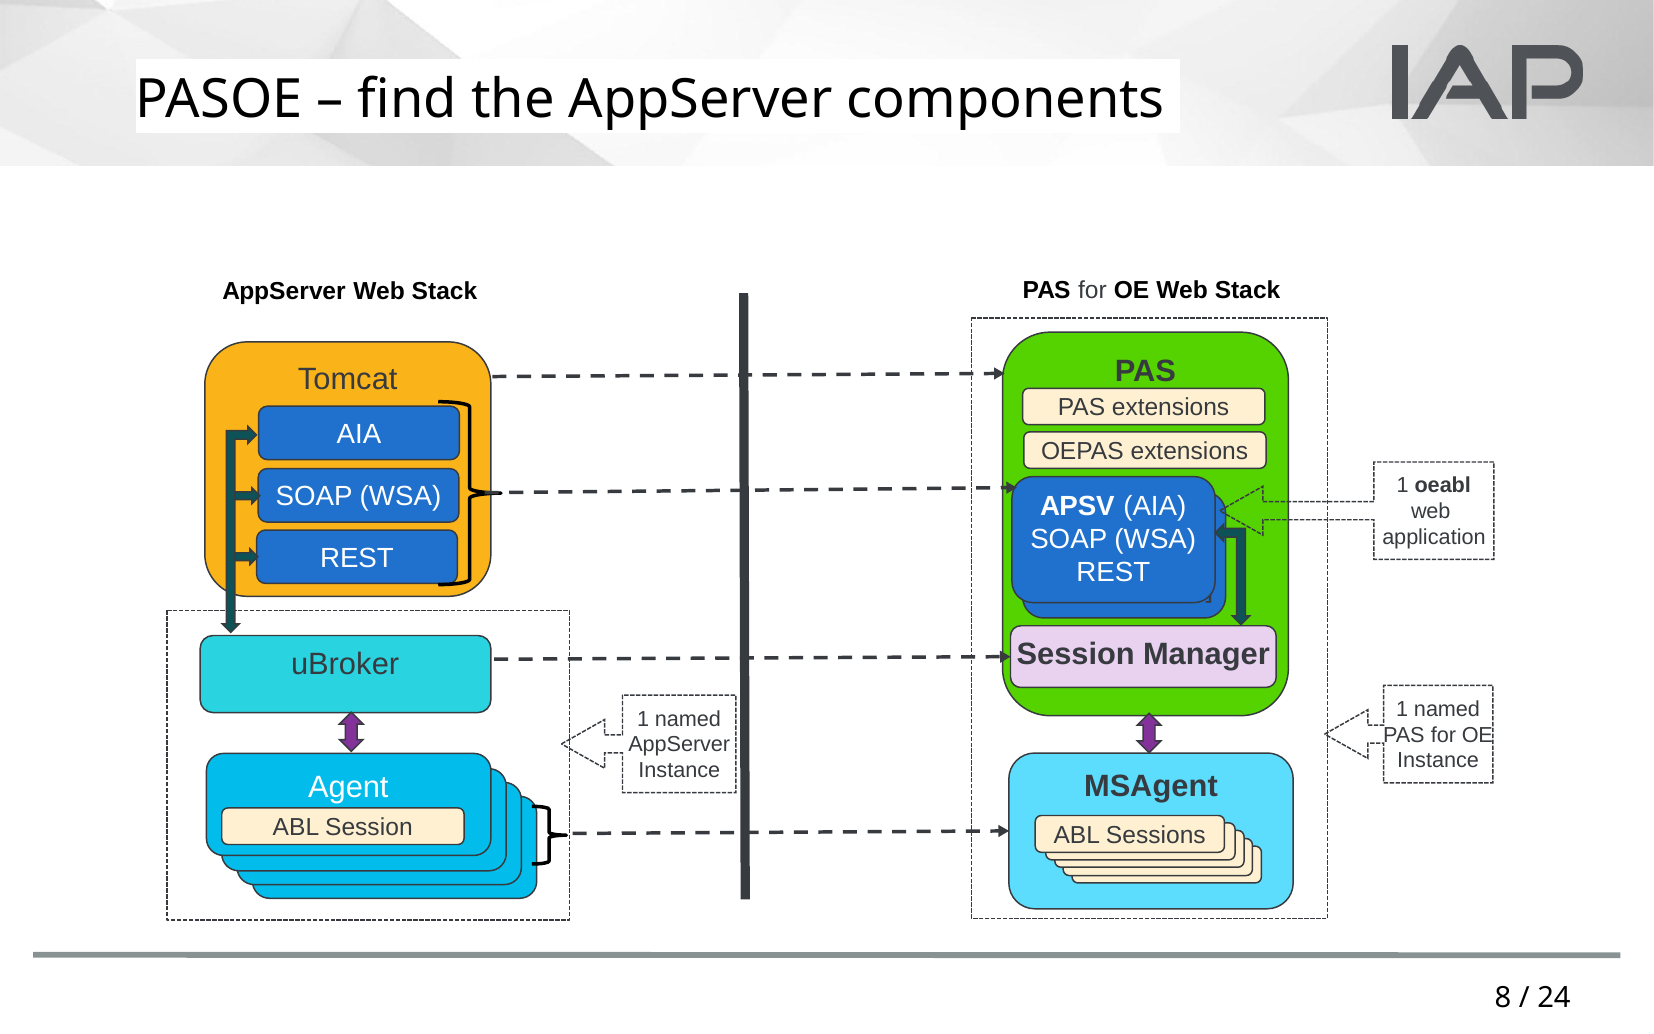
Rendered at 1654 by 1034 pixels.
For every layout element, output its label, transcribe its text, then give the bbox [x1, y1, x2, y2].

title PASOE – find the AppServer components [135, 41, 1264, 152]
picture [0, 0, 1654, 166]
picture [118, 196, 1506, 921]
